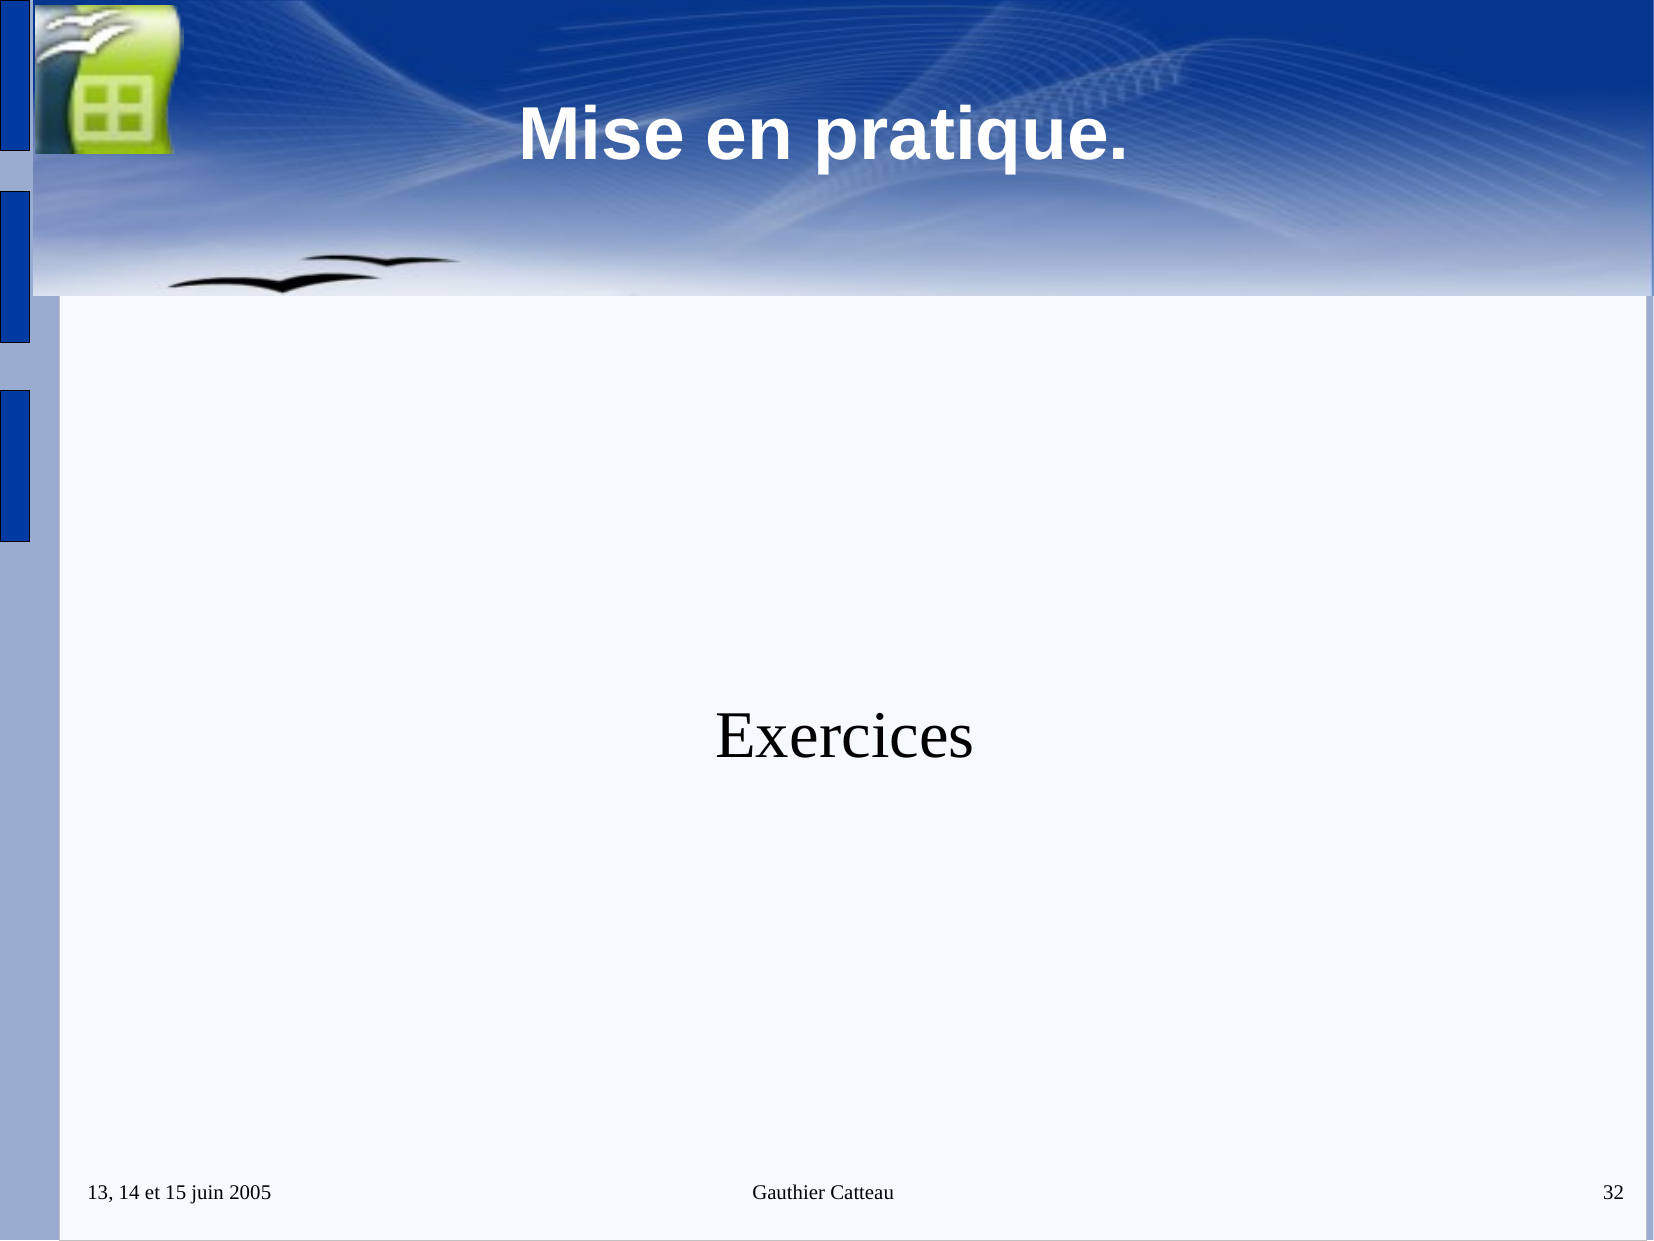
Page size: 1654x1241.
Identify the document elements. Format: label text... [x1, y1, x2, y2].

picture [33, 0, 1654, 296]
subtitle Exercices [121, 344, 1534, 1127]
title Mise en pratique. [118, 29, 1531, 237]
